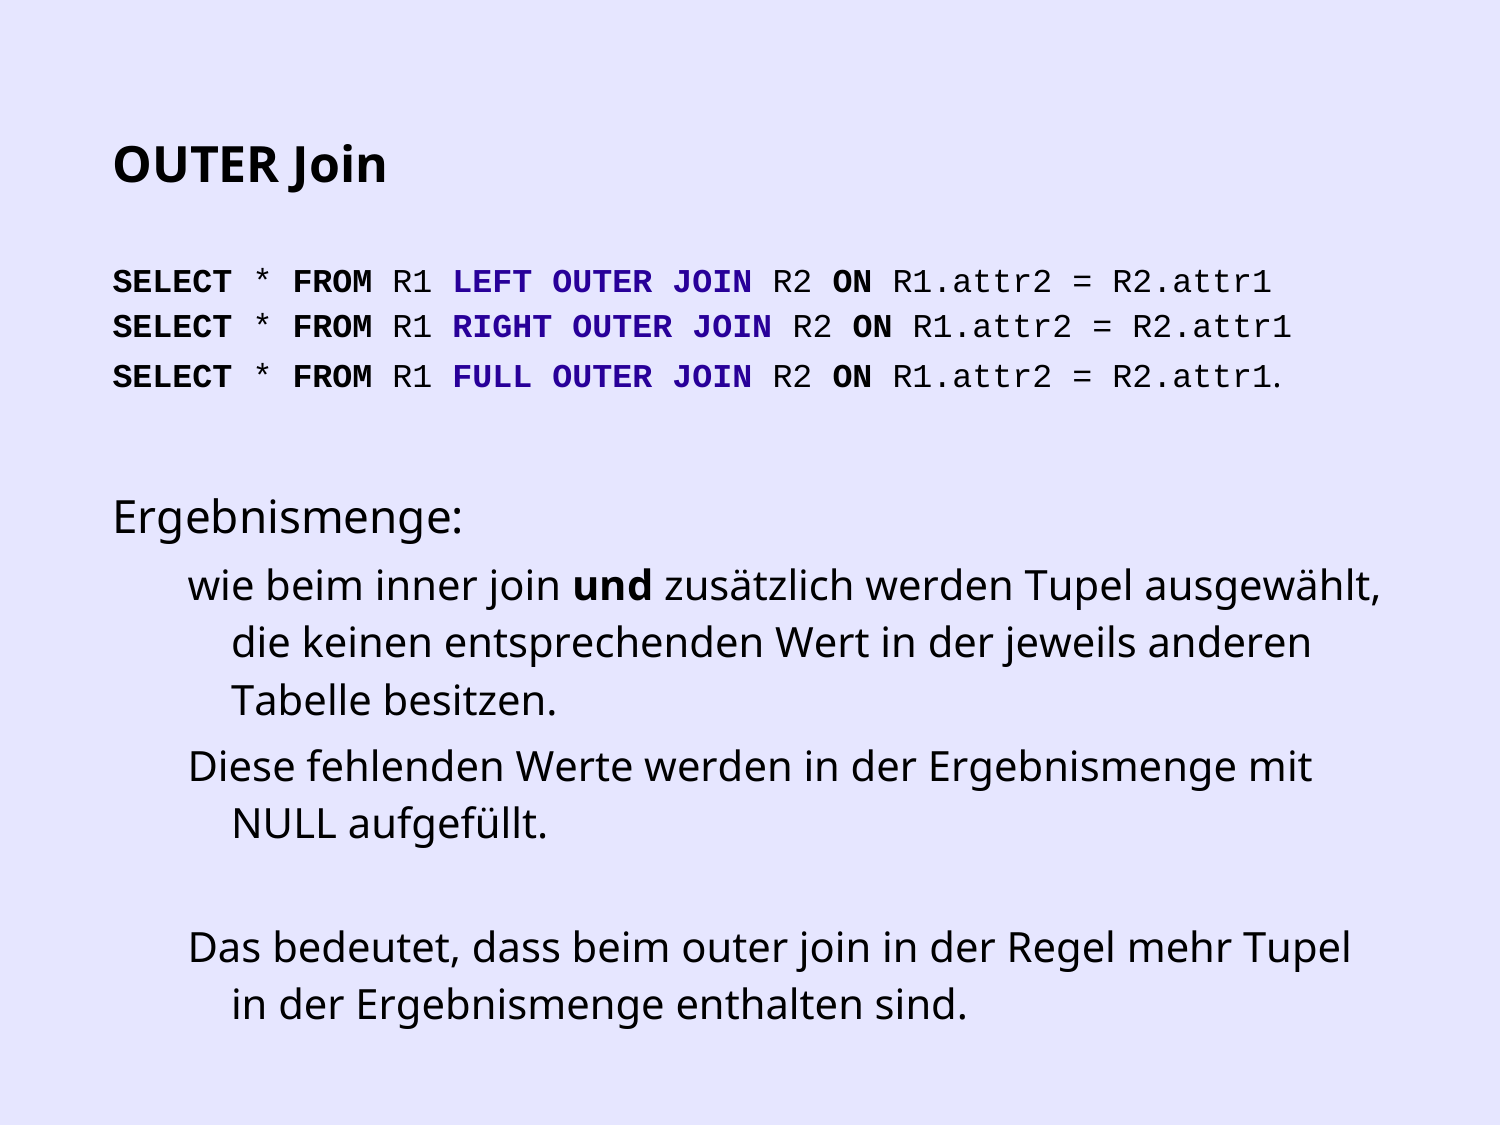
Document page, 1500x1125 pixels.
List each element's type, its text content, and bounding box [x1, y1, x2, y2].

title OUTER Join [112, 99, 1388, 226]
list SELECT * FROM R1 LEFT OUTER JOIN R2 ON R1.attr2 = R2.attr1 SELECT * FROM R1 RIGHT OUTER JOIN R2 ON R1.attr2 = R2.attr1 SELECT * FROM R1 FULL OUTER JOIN R2 ON R1.attr2 = R2.attr1. Ergebnismenge: wie beim inner join und zusätzlich werden Tupel ausgewählt, die keinen entsprechenden Wert in der jeweils anderen Tabelle besitzen. Diese fehlenden Werte werden in der Ergebnismenge mit NULL aufgefüllt. Das bedeutet, dass beim outer join in der Regel mehr Tupel in der Ergebnismenge enthalten sind. [112, 237, 1388, 1001]
